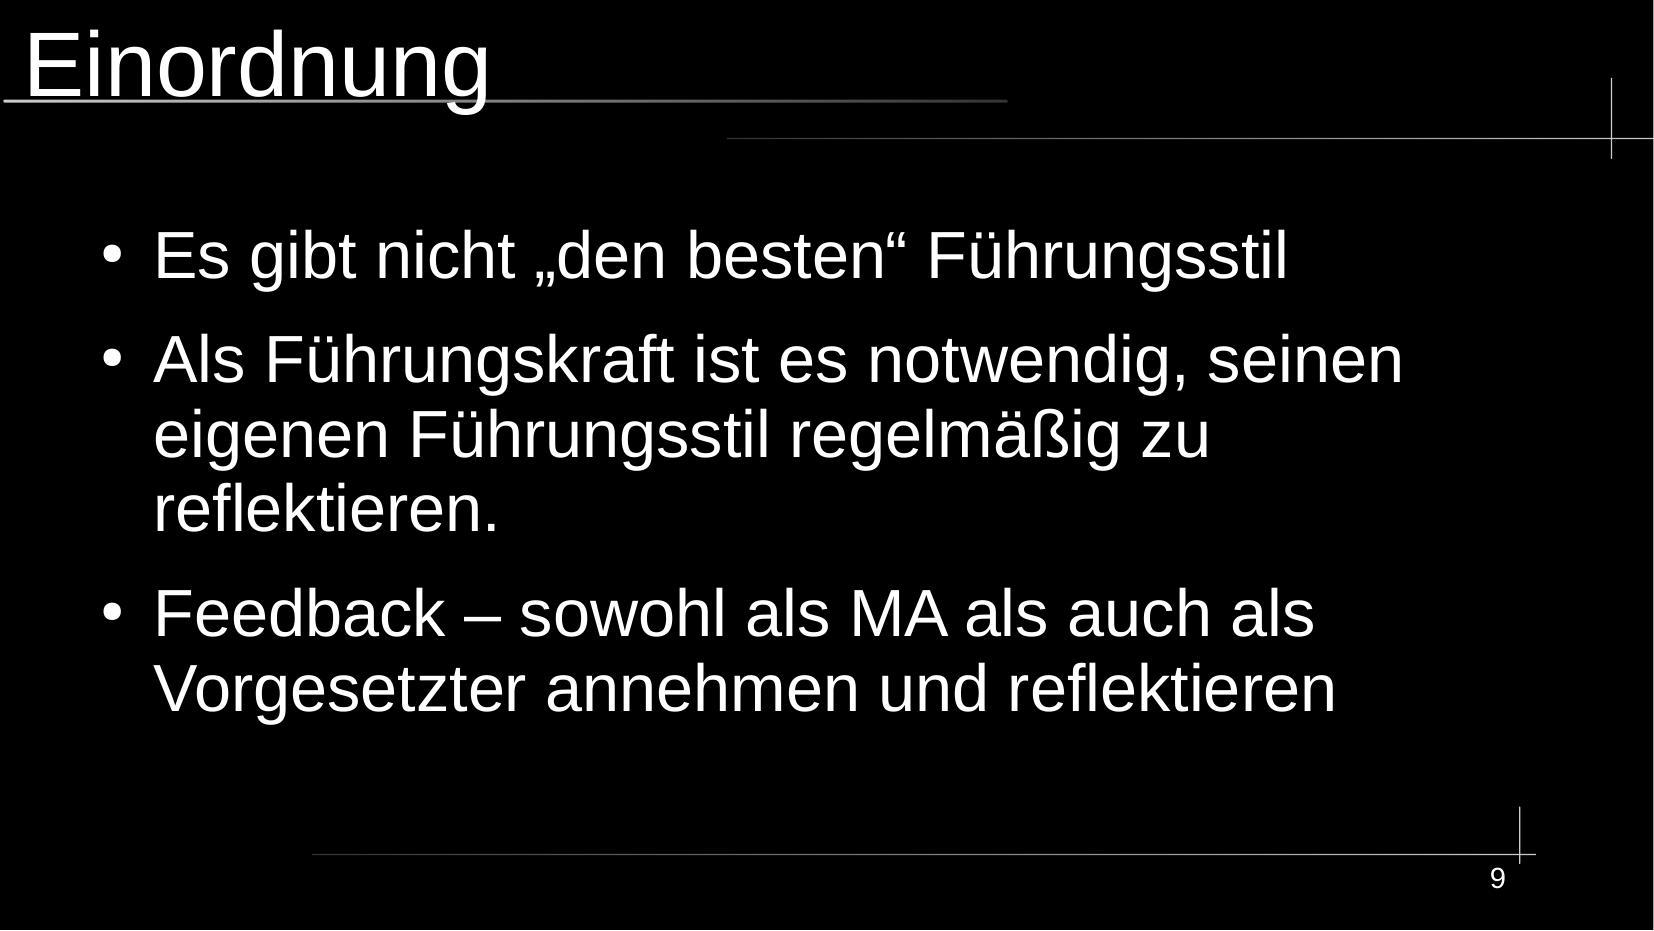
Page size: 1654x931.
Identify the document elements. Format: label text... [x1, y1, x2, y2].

list Es gibt nicht „den besten“ Führungsstil Als Führungskraft ist es notwendig, seinen eigenen Führungsstil regelmäßig zu reflektieren. Feedback – sowohl als MA als auch als Vorgesetzter annehmen und reflektieren [82, 217, 1571, 758]
title Einordnung [23, 11, 1589, 119]
